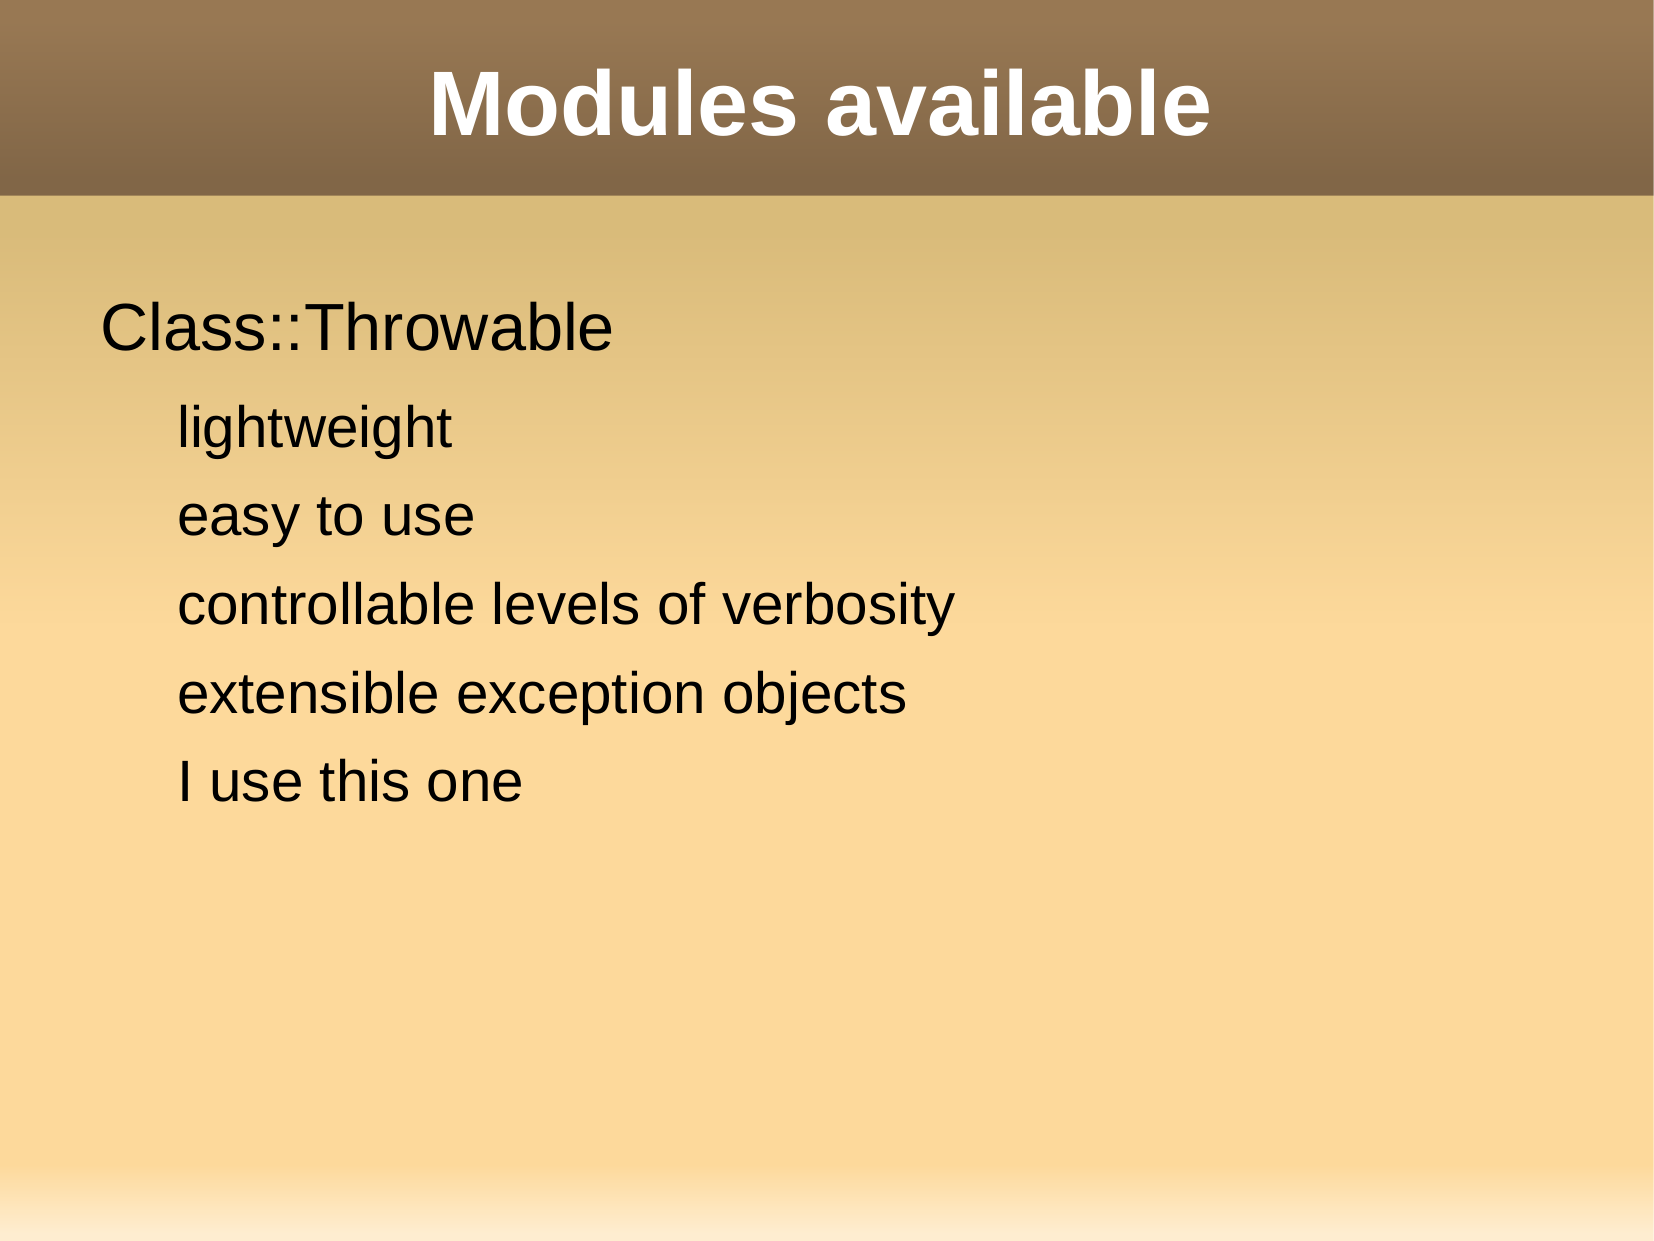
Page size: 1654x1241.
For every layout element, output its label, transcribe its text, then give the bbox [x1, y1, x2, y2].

picture [0, 0, 1654, 1241]
title Modules available [76, 7, 1565, 200]
list Class::Throwable lightweight easy to use controllable levels of verbosity extensible exception objects I use this one [82, 290, 1571, 1094]
